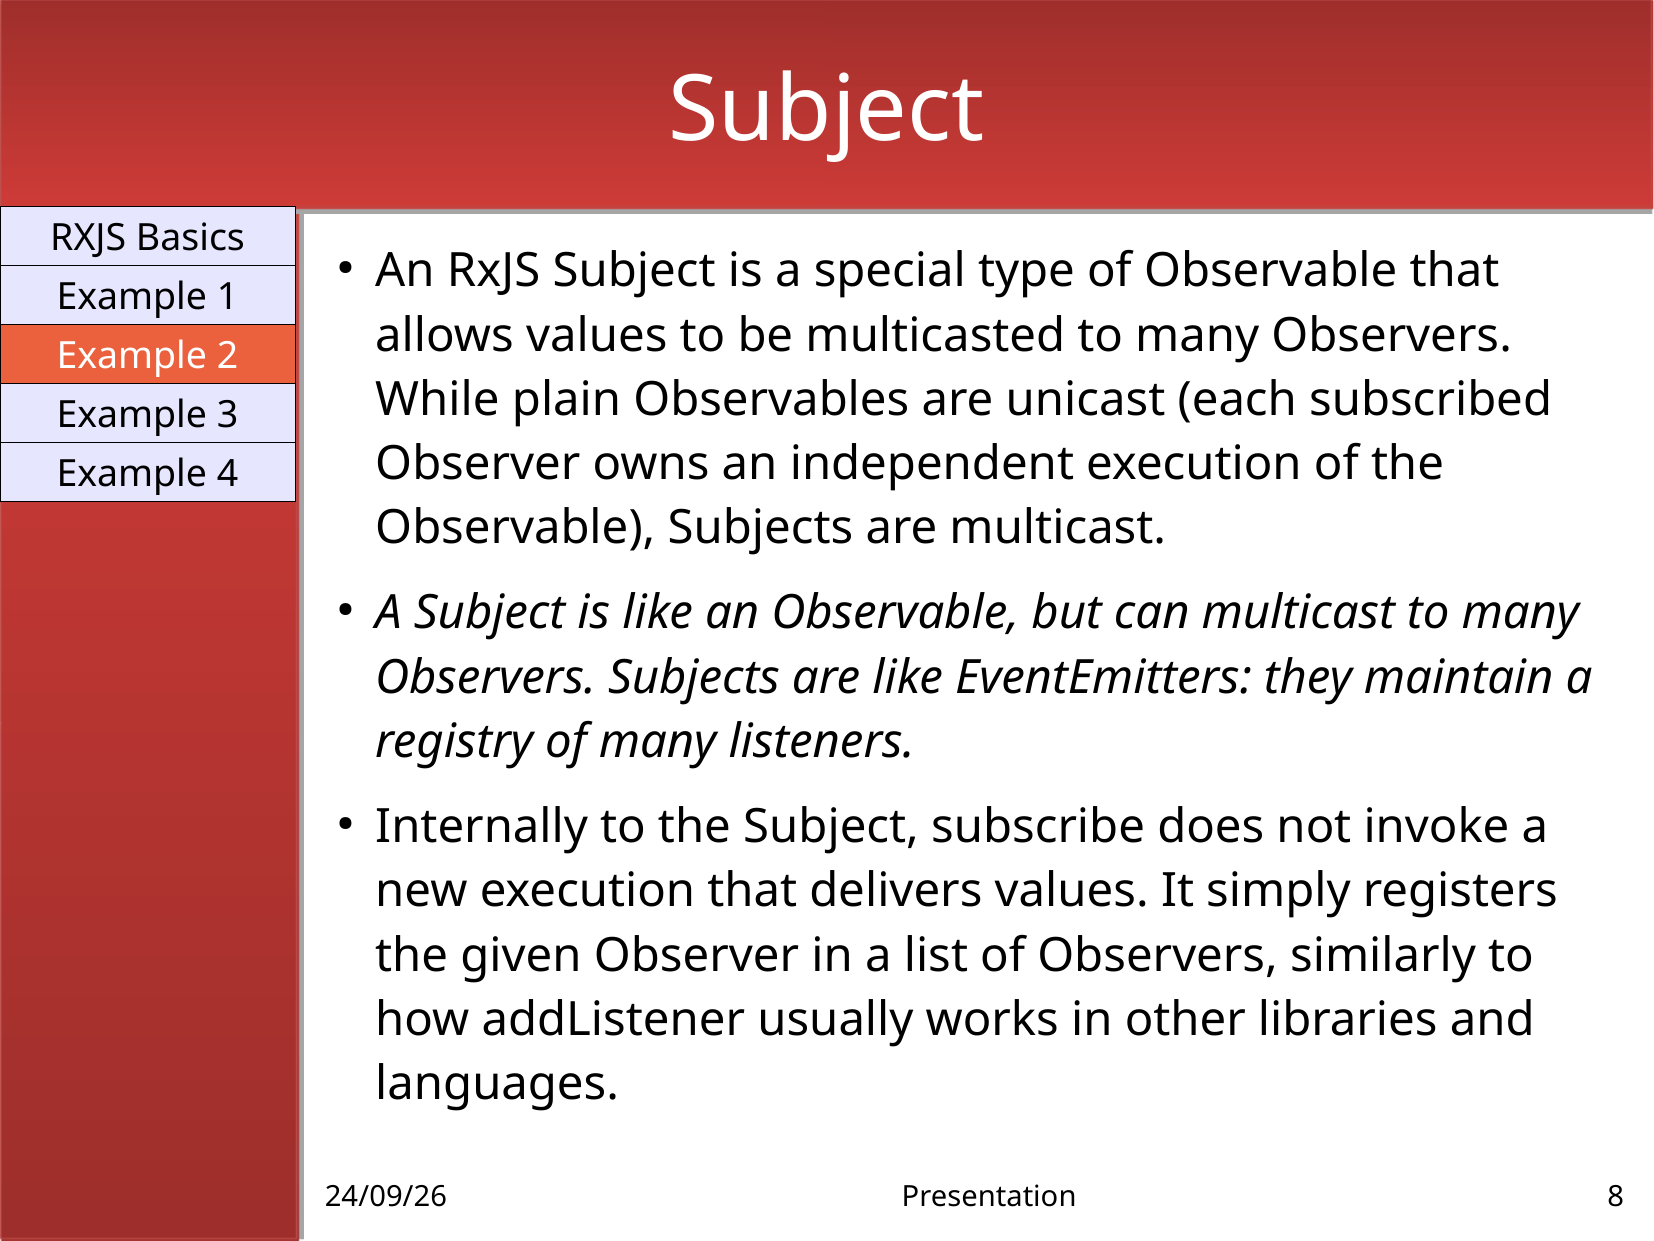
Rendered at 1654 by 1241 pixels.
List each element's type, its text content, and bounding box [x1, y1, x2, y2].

title Subject [29, 31, 1625, 178]
text_box Example 3 [0, 383, 296, 442]
text_box Example 4 [0, 442, 296, 502]
text_box Example 1 [0, 265, 296, 325]
list An RxJS Subject is a special type of Observable that allows values to be multicasted to many Observers. While plain Observables are unicast (each subscribed Observer owns an independent execution of the Observable), Subjects are multicast. A Subject is like an Observable, but can multicast to many Observers. Subjects are like EventEmitters: they maintain a registry of many listeners. Internally to the Subject, subscribe does not invoke a new execution that delivers values. It simply registers the given Observer in a list of Observers, similarly to how addListener usually works in other libraries and languages. [324, 236, 1625, 1123]
picture [0, 0, 1654, 1241]
text_box Example 2 [0, 325, 296, 383]
text_box RXJS Basics [0, 206, 296, 265]
